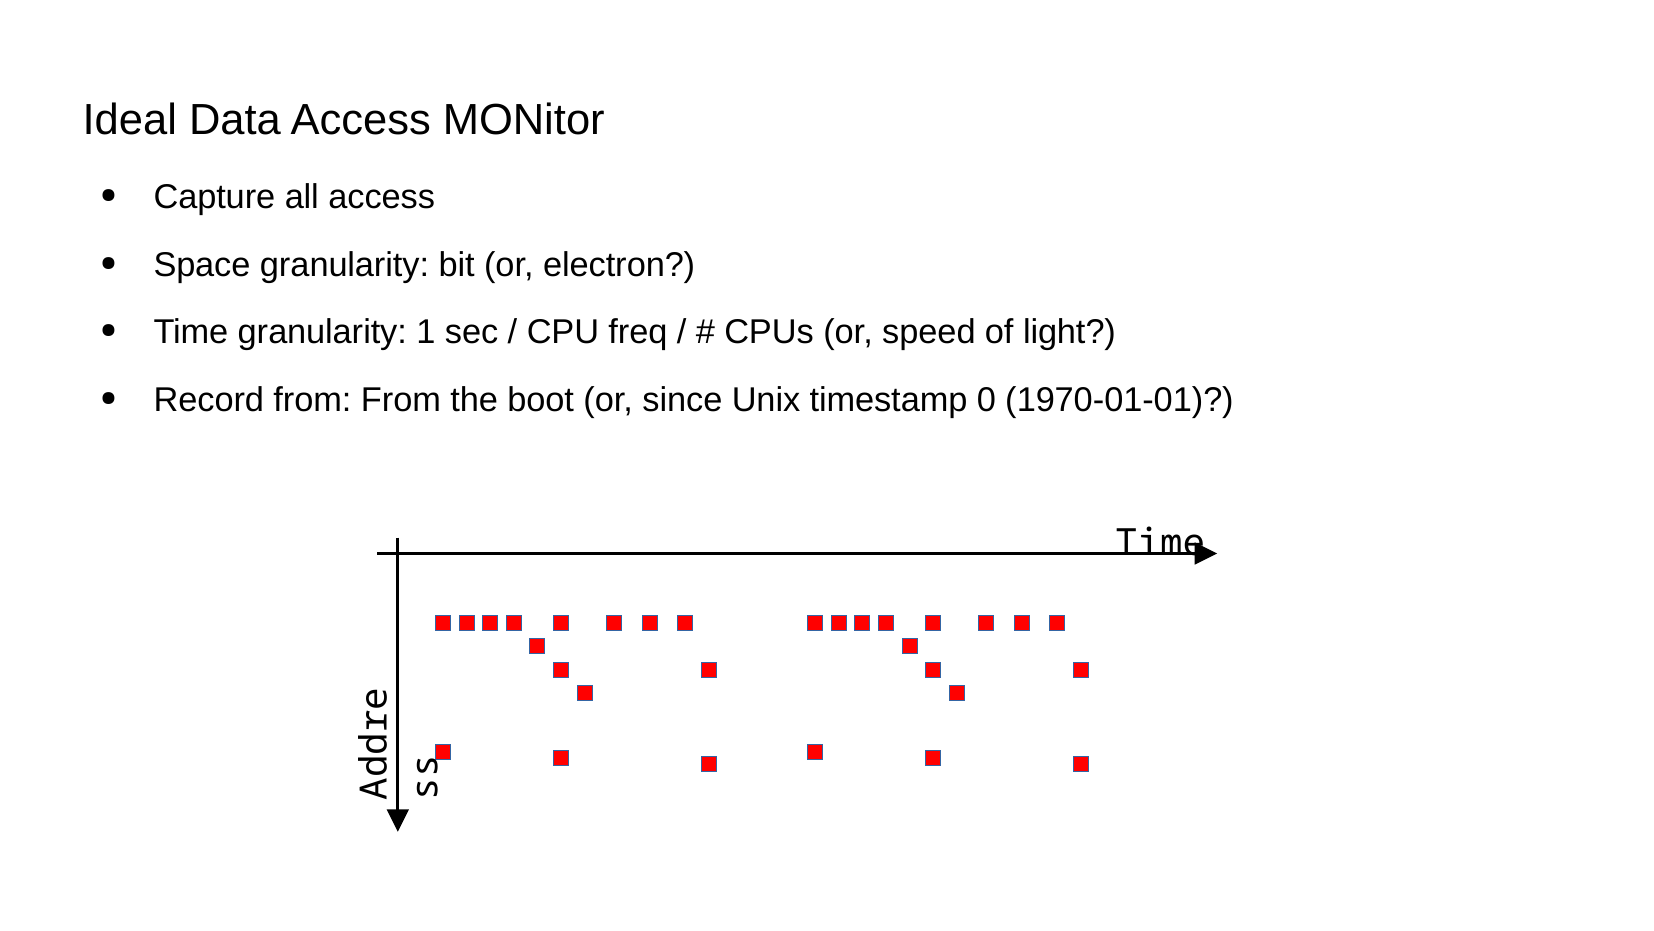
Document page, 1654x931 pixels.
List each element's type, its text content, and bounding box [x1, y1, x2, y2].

text_box [435, 615, 451, 631]
text_box [577, 685, 593, 701]
text_box Time [1100, 508, 1205, 561]
text_box [807, 615, 823, 631]
text_box [459, 615, 475, 631]
text_box [878, 615, 894, 631]
text_box [701, 756, 717, 772]
text_box [978, 615, 994, 631]
text_box [1014, 615, 1030, 631]
text_box [677, 615, 693, 631]
text_box [1049, 615, 1065, 631]
text_box [482, 615, 498, 631]
list Capture all access Space granularity: bit (or, electron?) Time granularity: 1 sec / CPU freq / # CPUs (or, speed of light?) Record from: From the boot (or, since Unix timestamp 0 (1970-01-01)?) [82, 177, 1571, 833]
text_box [854, 615, 870, 631]
text_box [701, 662, 717, 678]
text_box [506, 615, 522, 631]
text_box [949, 685, 965, 701]
text_box [902, 638, 918, 654]
text_box [1073, 756, 1089, 772]
text_box [553, 662, 569, 678]
text_box [553, 750, 569, 766]
text_box [1073, 662, 1089, 678]
text_box [925, 662, 941, 678]
text_box [606, 615, 622, 631]
text_box [529, 638, 545, 654]
text_box Address [339, 654, 392, 816]
text_box [553, 615, 569, 631]
text_box [925, 750, 941, 766]
title Ideal Data Access MONitor [82, 81, 1571, 157]
text_box [807, 744, 823, 760]
text_box [642, 615, 658, 631]
text_box [435, 744, 451, 760]
text_box [925, 615, 941, 631]
text_box [831, 615, 847, 631]
